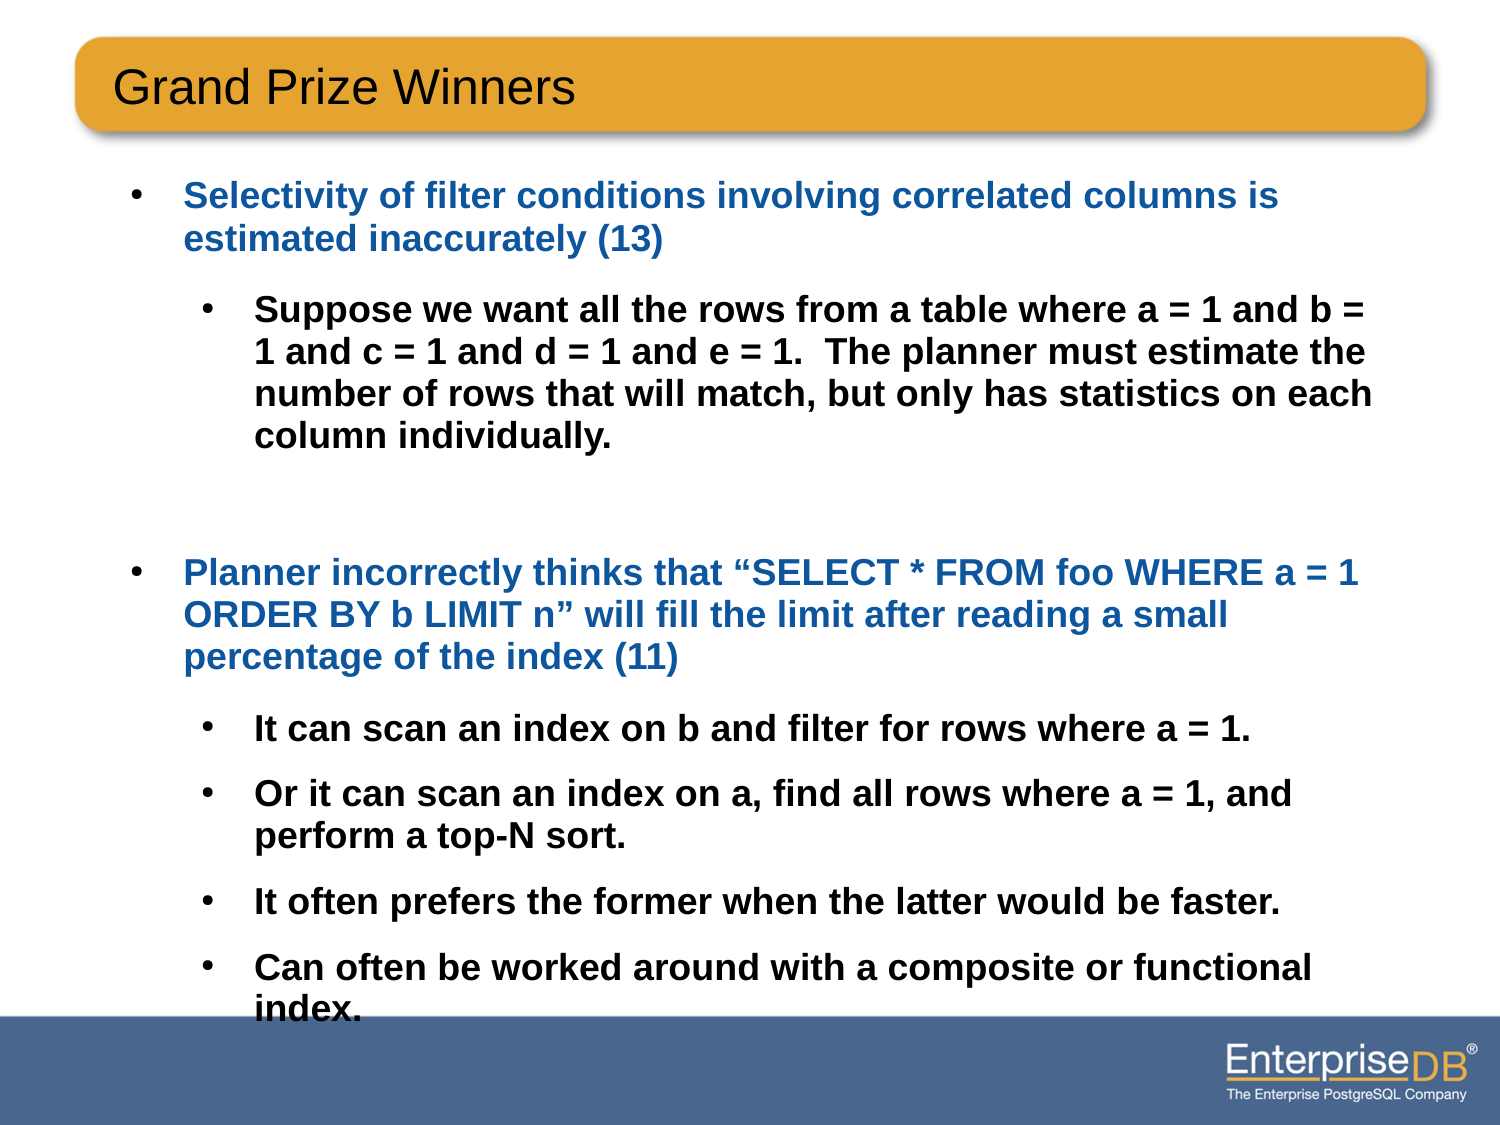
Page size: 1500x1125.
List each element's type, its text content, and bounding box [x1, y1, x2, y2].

picture [0, 0, 1500, 1125]
title Grand Prize Winners [112, 37, 1388, 138]
list Selectivity of filter conditions involving correlated columns is estimated inaccurately (13) Suppose we want all the rows from a table where a = 1 and b = 1 and c = 1 and d = 1 and e = 1. The planner must estimate the number of rows that will match, but only has statistics on each column individually. Planner incorrectly thinks that “SELECT * FROM foo WHERE a = 1 ORDER BY b LIMIT n” will fill the limit after reading a small percentage of the index (11) It can scan an index on b and filter for rows where a = 1. Or it can scan an index on a, find all rows where a = 1, and perform a top-N sort. It often prefers the former when the latter would be faster. Can often be worked around with a composite or functional index. [112, 174, 1388, 959]
